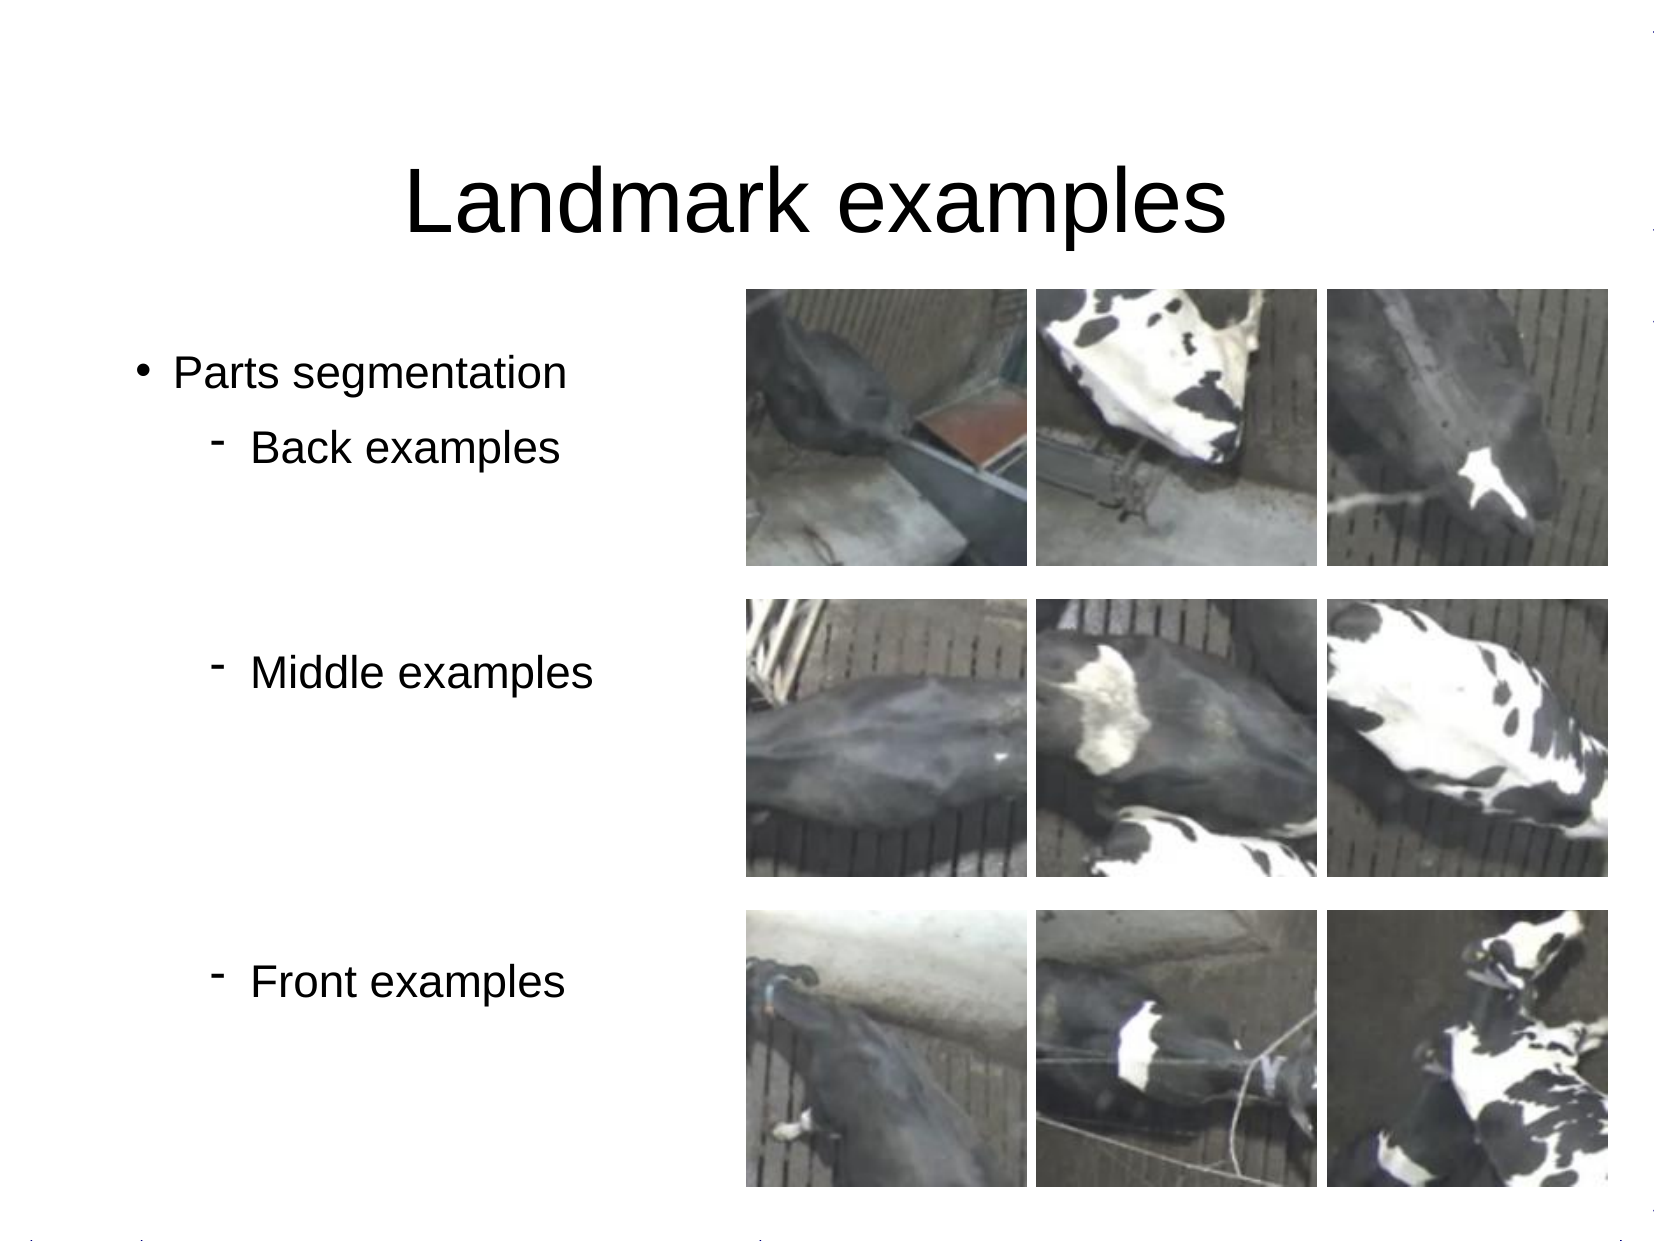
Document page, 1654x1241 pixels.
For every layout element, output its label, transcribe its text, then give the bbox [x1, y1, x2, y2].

picture [1036, 910, 1317, 1187]
picture [746, 289, 1027, 566]
picture [1327, 910, 1608, 1187]
picture [1036, 599, 1317, 877]
picture [746, 599, 1027, 877]
title Landmark examples [118, 51, 1516, 259]
text_box Parts segmentation Back examples Middle examples Front examples [120, 334, 1515, 981]
picture [1327, 289, 1608, 566]
picture [1036, 289, 1317, 566]
picture [746, 910, 1027, 1187]
picture [1327, 599, 1608, 877]
